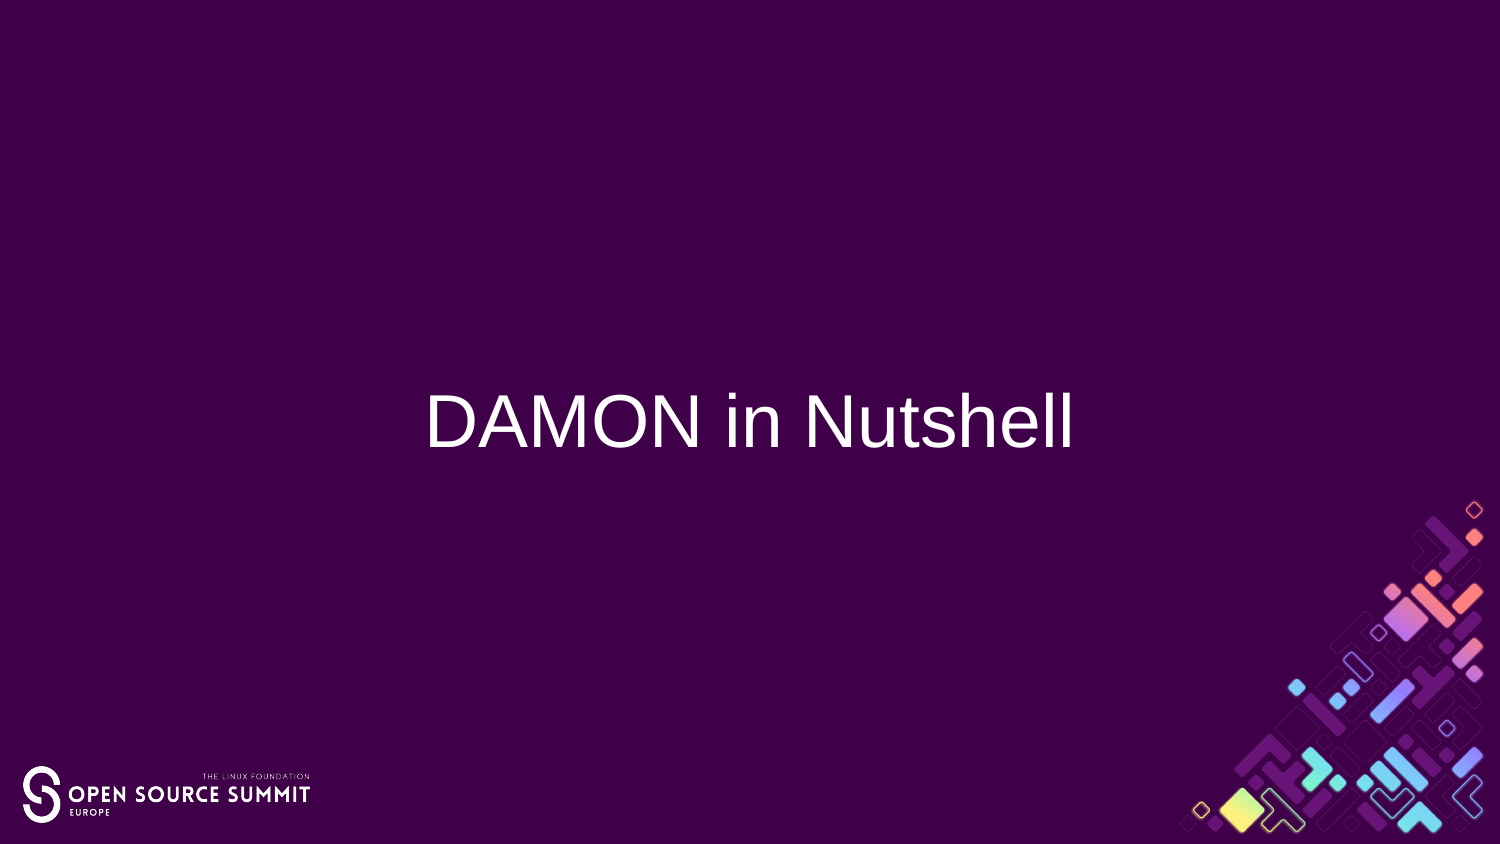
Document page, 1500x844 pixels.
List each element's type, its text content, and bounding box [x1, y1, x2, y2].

picture [23, 766, 310, 823]
picture [1169, 489, 1494, 844]
title DAMON in Nutshell [51, 352, 1449, 491]
